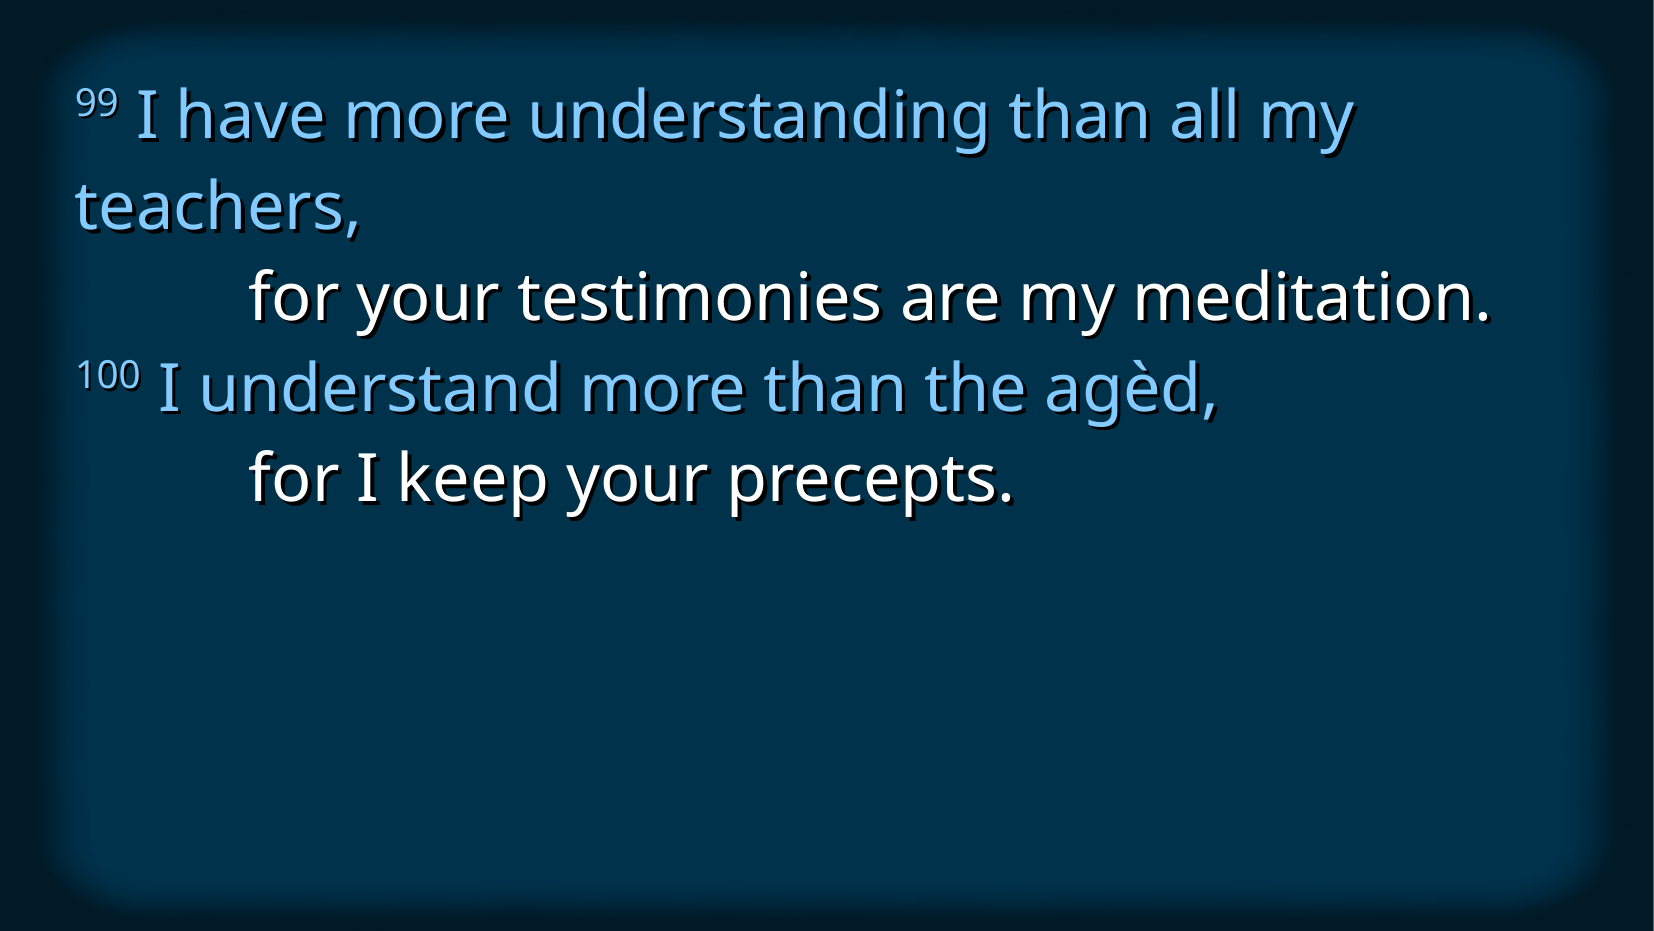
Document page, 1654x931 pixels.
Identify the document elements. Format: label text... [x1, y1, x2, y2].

picture [0, 0, 1654, 931]
text_box 99 I have more understanding than all my teachers, for your testimonies are my meditation. 100 I understand more than the agèd, for I keep your precepts. [60, 60, 1591, 430]
